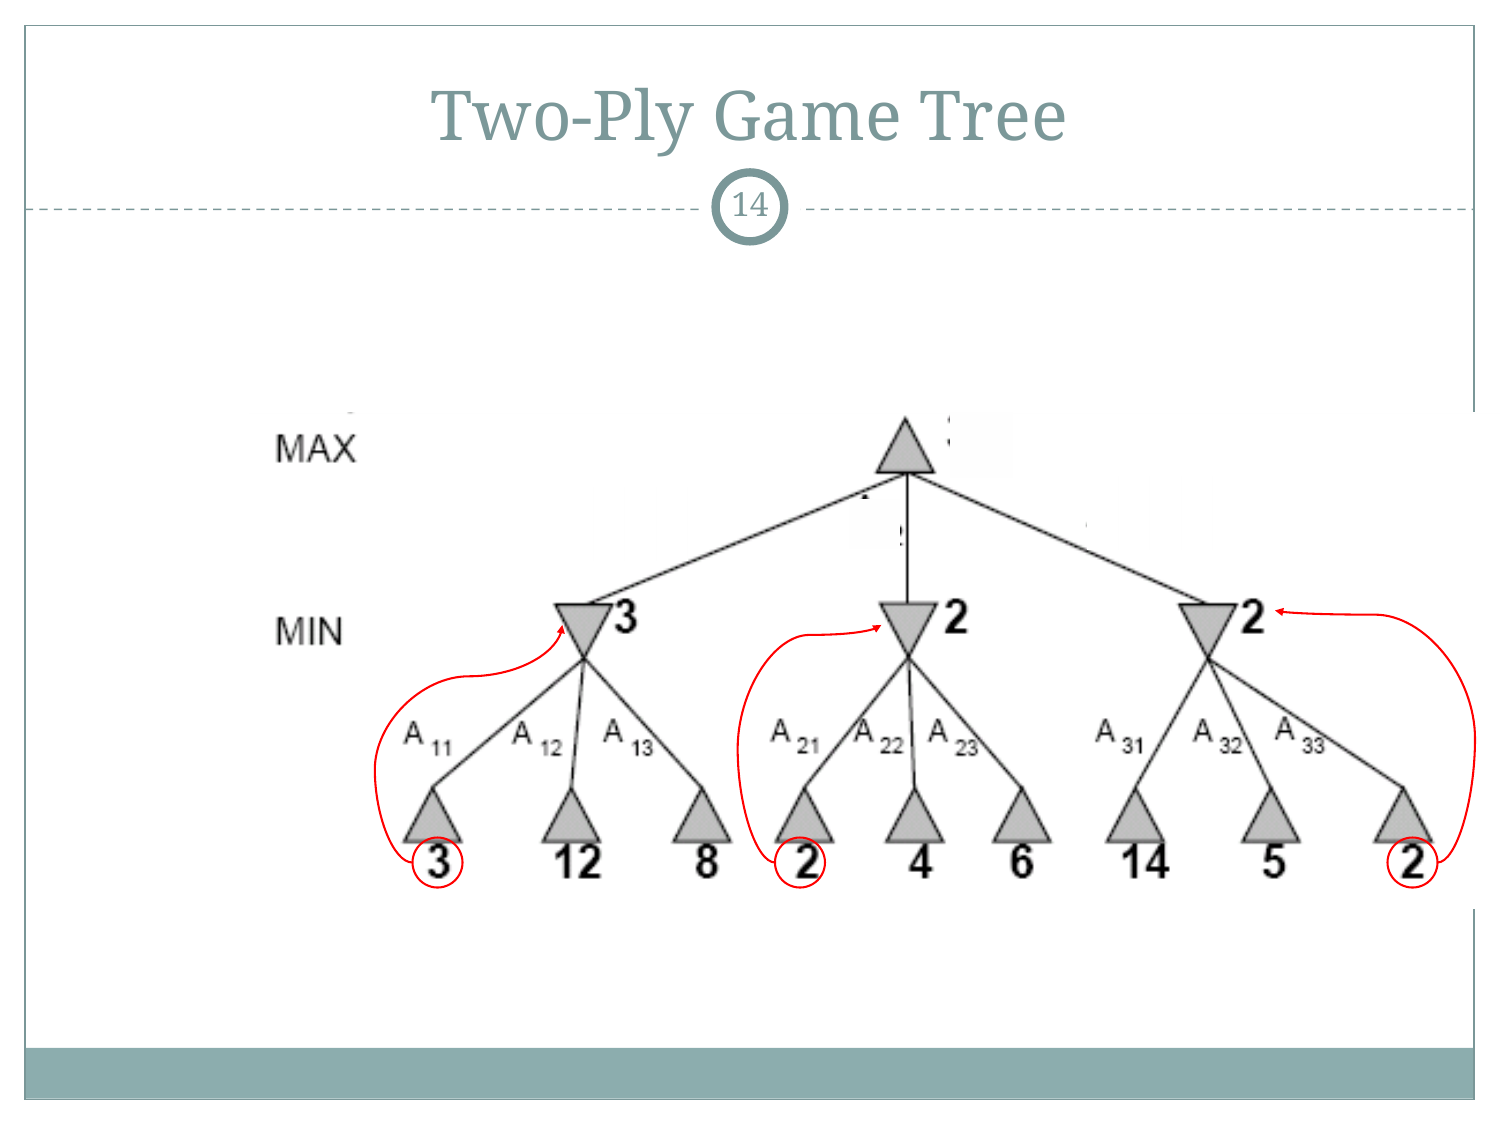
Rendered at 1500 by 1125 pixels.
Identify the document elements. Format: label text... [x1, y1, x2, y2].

picture [249, 412, 1500, 909]
title Two-Ply Game Tree [49, 37, 1450, 162]
slide_number <number> [712, 170, 788, 243]
